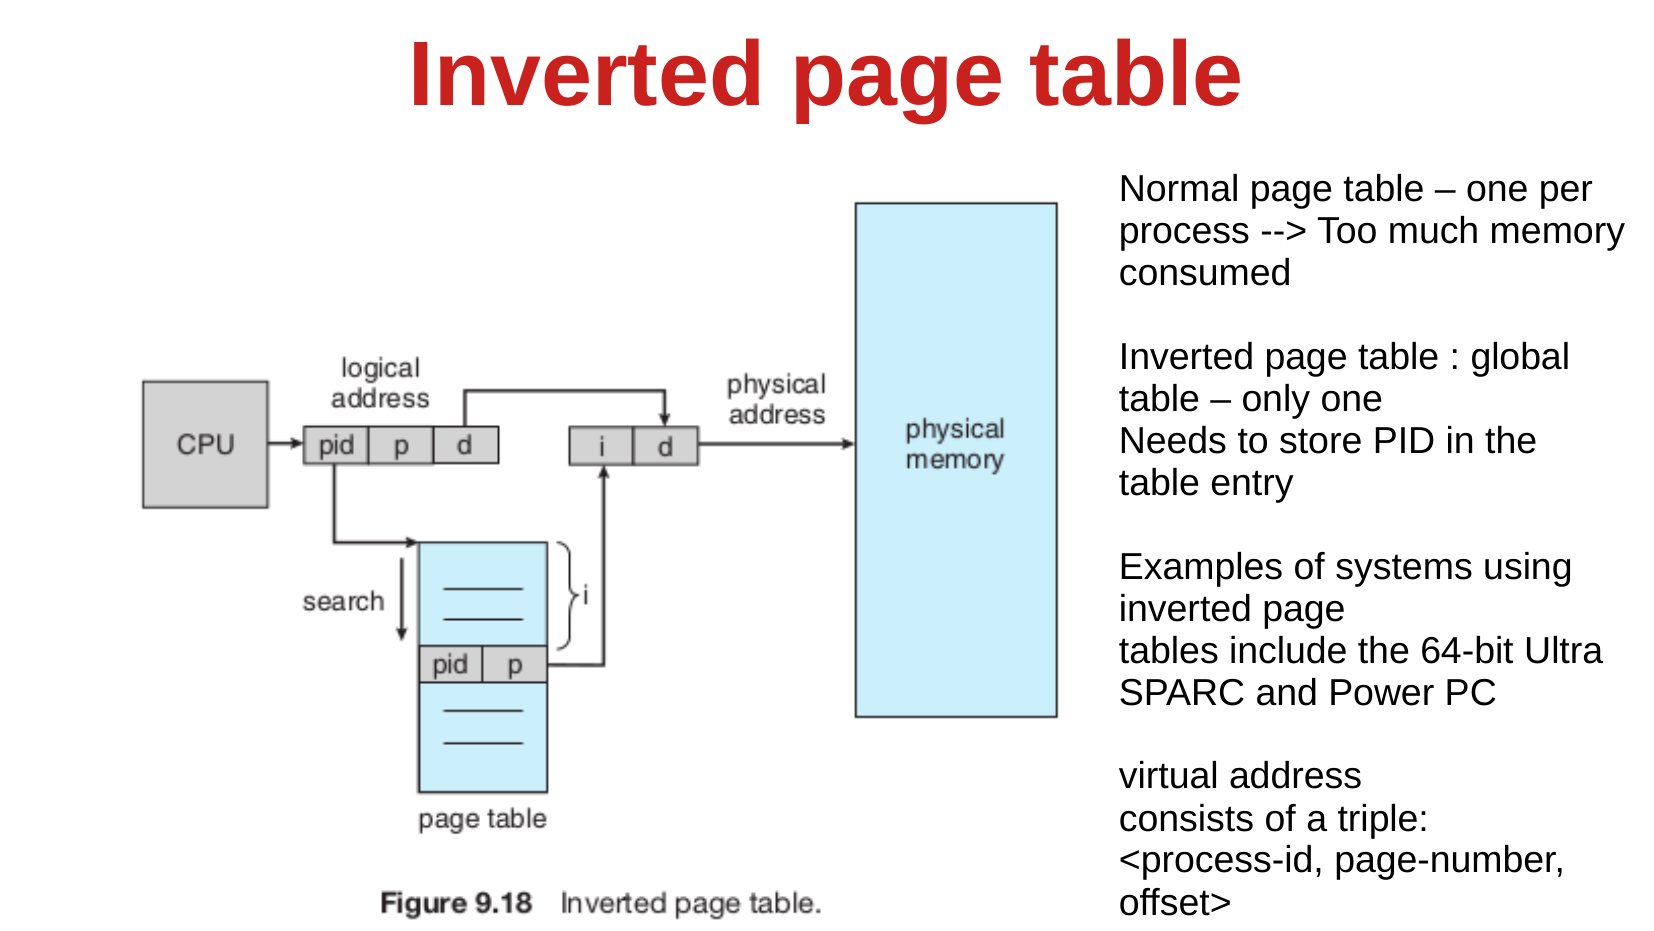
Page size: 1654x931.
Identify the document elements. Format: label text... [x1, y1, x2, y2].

text_box Normal page table – one per process --> Too much memory consumed Inverted page table : global table – only one Needs to store PID in the table entry Examples of systems using inverted page tables include the 64-bit Ultra SPARC and Power PC virtual address consists of a triple: <process-id, page-number, offset> [1104, 159, 1642, 931]
title Inverted page table [82, 0, 1571, 152]
picture [23, 150, 1105, 931]
